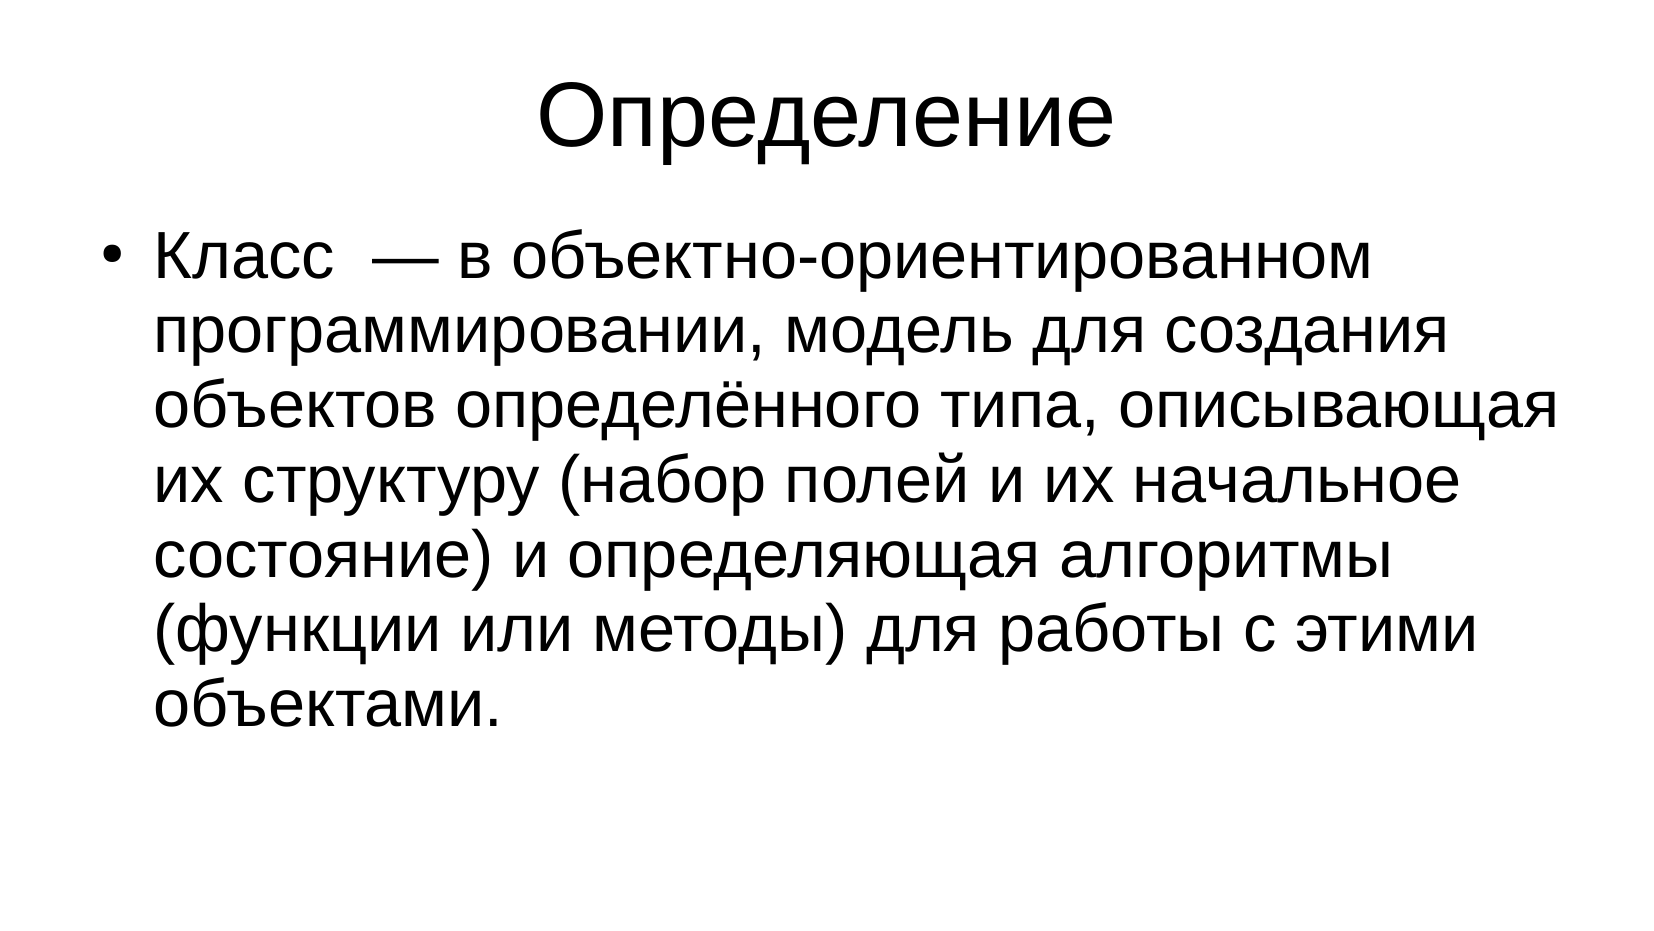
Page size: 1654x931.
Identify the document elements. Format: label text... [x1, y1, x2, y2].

title Определение [82, 37, 1571, 193]
list Класс — в объектно-ориентированном программировании, модель для создания объектов определённого типа, описывающая их структуру (набор полей и их начальное состояние) и определяющая алгоритмы (функции или методы) для работы с этими объектами. [82, 217, 1571, 758]
